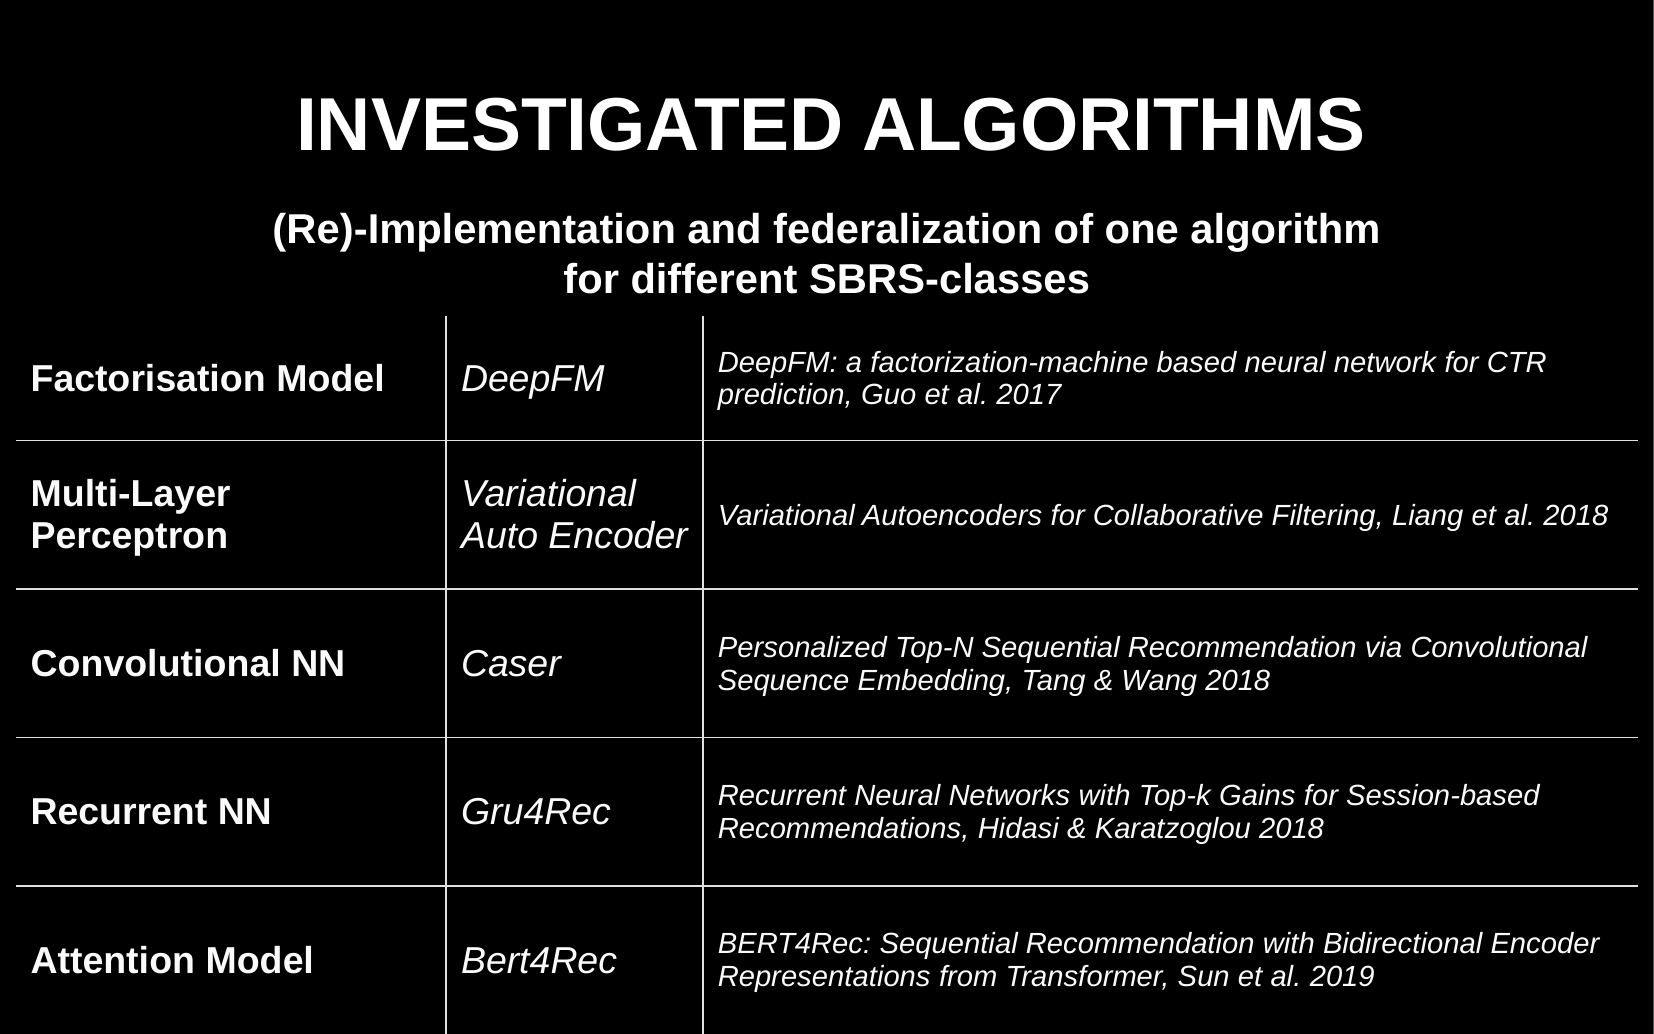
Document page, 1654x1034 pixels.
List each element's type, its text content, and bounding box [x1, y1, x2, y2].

table_cell Recurrent NN [16, 738, 445, 885]
table_cell BERT4Rec: Sequential Recommendation with Bidirectional Encoder Representations from Transformer, Sun et al. 2019 [704, 887, 1638, 1034]
table_cell Variational Auto Encoder [447, 441, 702, 588]
table_header DeepFM [447, 316, 702, 440]
table_cell Variational Autoencoders for Collaborative Filtering, Liang et al. 2018 [704, 441, 1638, 588]
table_header Factorisation Model [16, 316, 445, 440]
table_cell Multi-Layer Perceptron [16, 441, 445, 588]
title Investigated ALGORITHMS [49, 34, 1613, 207]
table_cell Caser [447, 590, 702, 737]
table_cell Recurrent Neural Networks with Top-k Gains for Session-based Recommendations, Hidasi & Karatzoglou 2018 [704, 738, 1638, 885]
table_cell Personalized Top-N Sequential Recommendation via Convolutional Sequence Embedding, Tang & Wang 2018 [704, 590, 1638, 737]
table_cell Bert4Rec [447, 887, 702, 1034]
list (Re)-Implementation and federalization of one algorithm for different SBRS-classes [48, 201, 1606, 316]
table_header DeepFM: a factorization-machine based neural network for CTR prediction, Guo et al. 2017 [704, 316, 1638, 440]
table_cell Gru4Rec [447, 738, 702, 885]
table_cell Attention Model [16, 887, 445, 1034]
table_cell Convolutional NN [16, 590, 445, 737]
